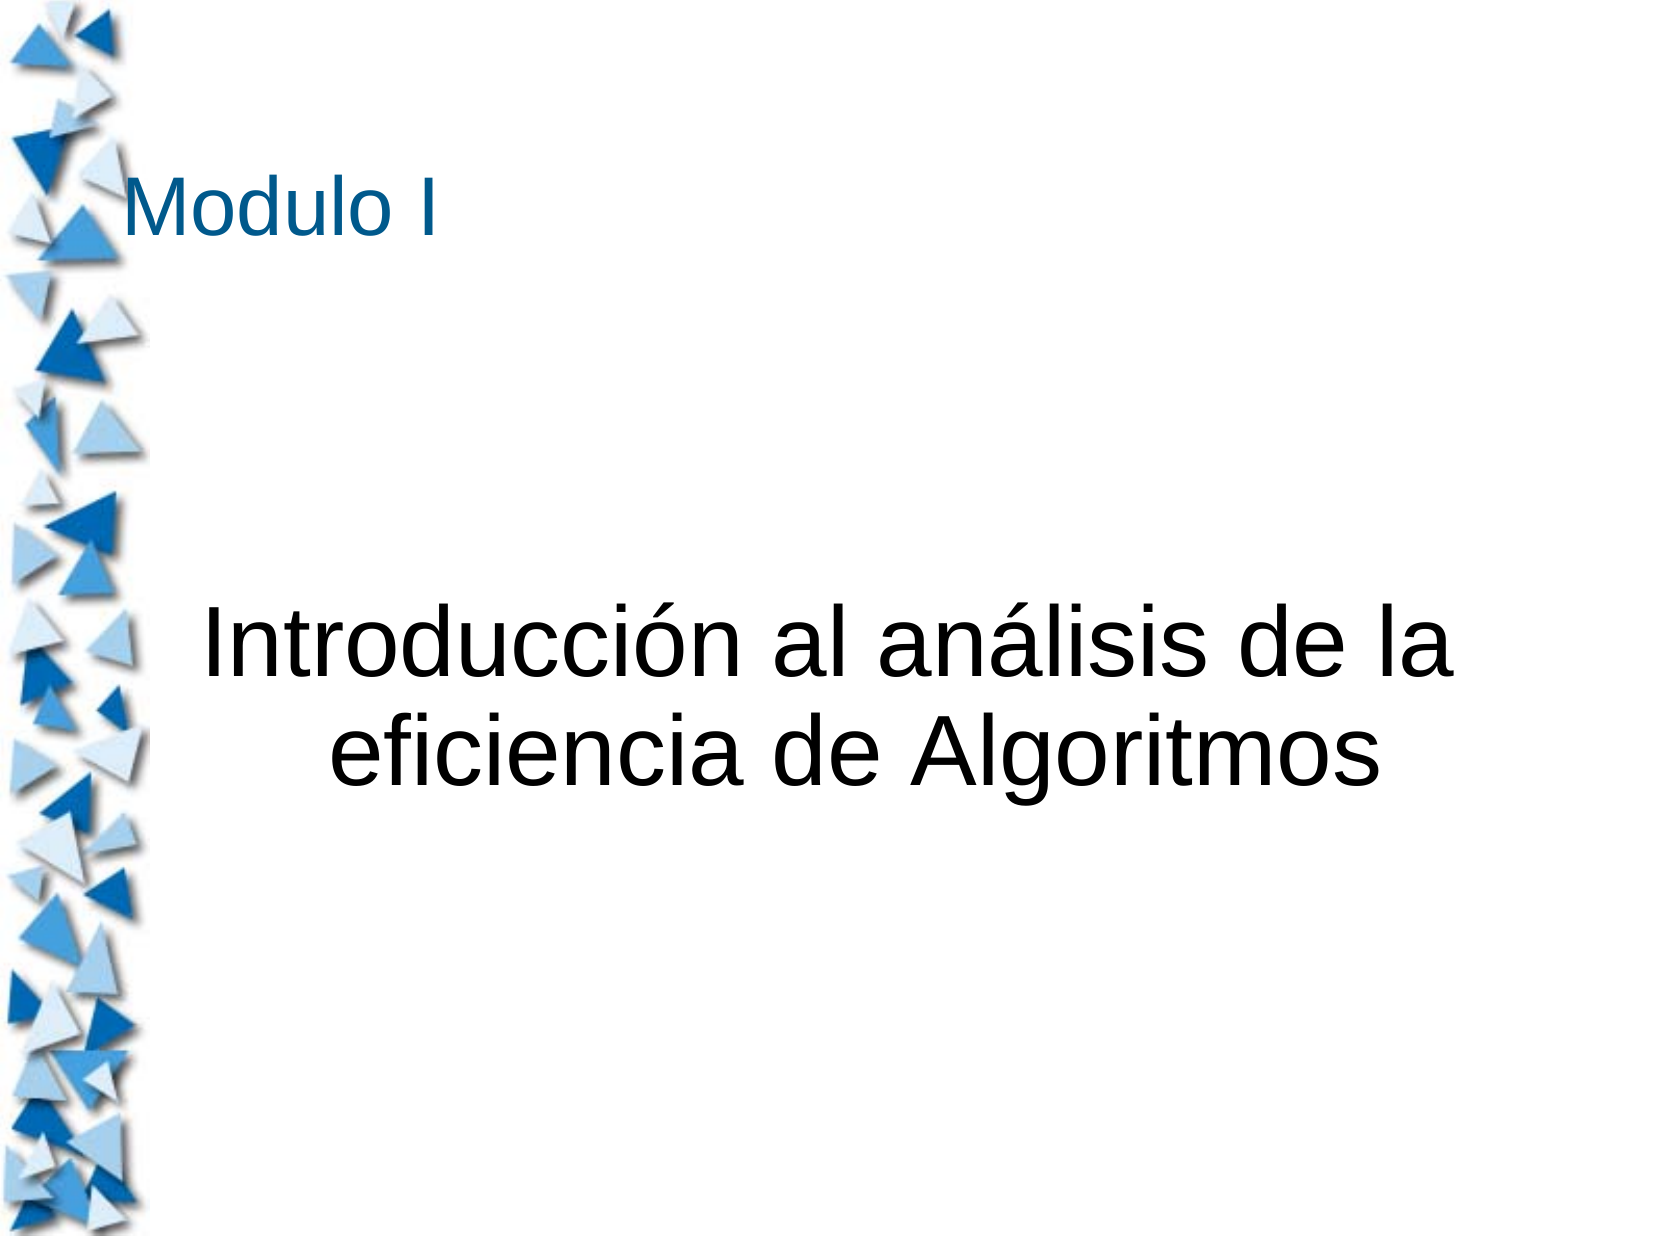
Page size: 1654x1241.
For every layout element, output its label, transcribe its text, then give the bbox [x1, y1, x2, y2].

subtitle Introducción al análisis de la eficiencia de Algoritmos [121, 344, 1534, 1127]
picture [0, 0, 150, 1236]
title Modulo I [121, 102, 1534, 311]
